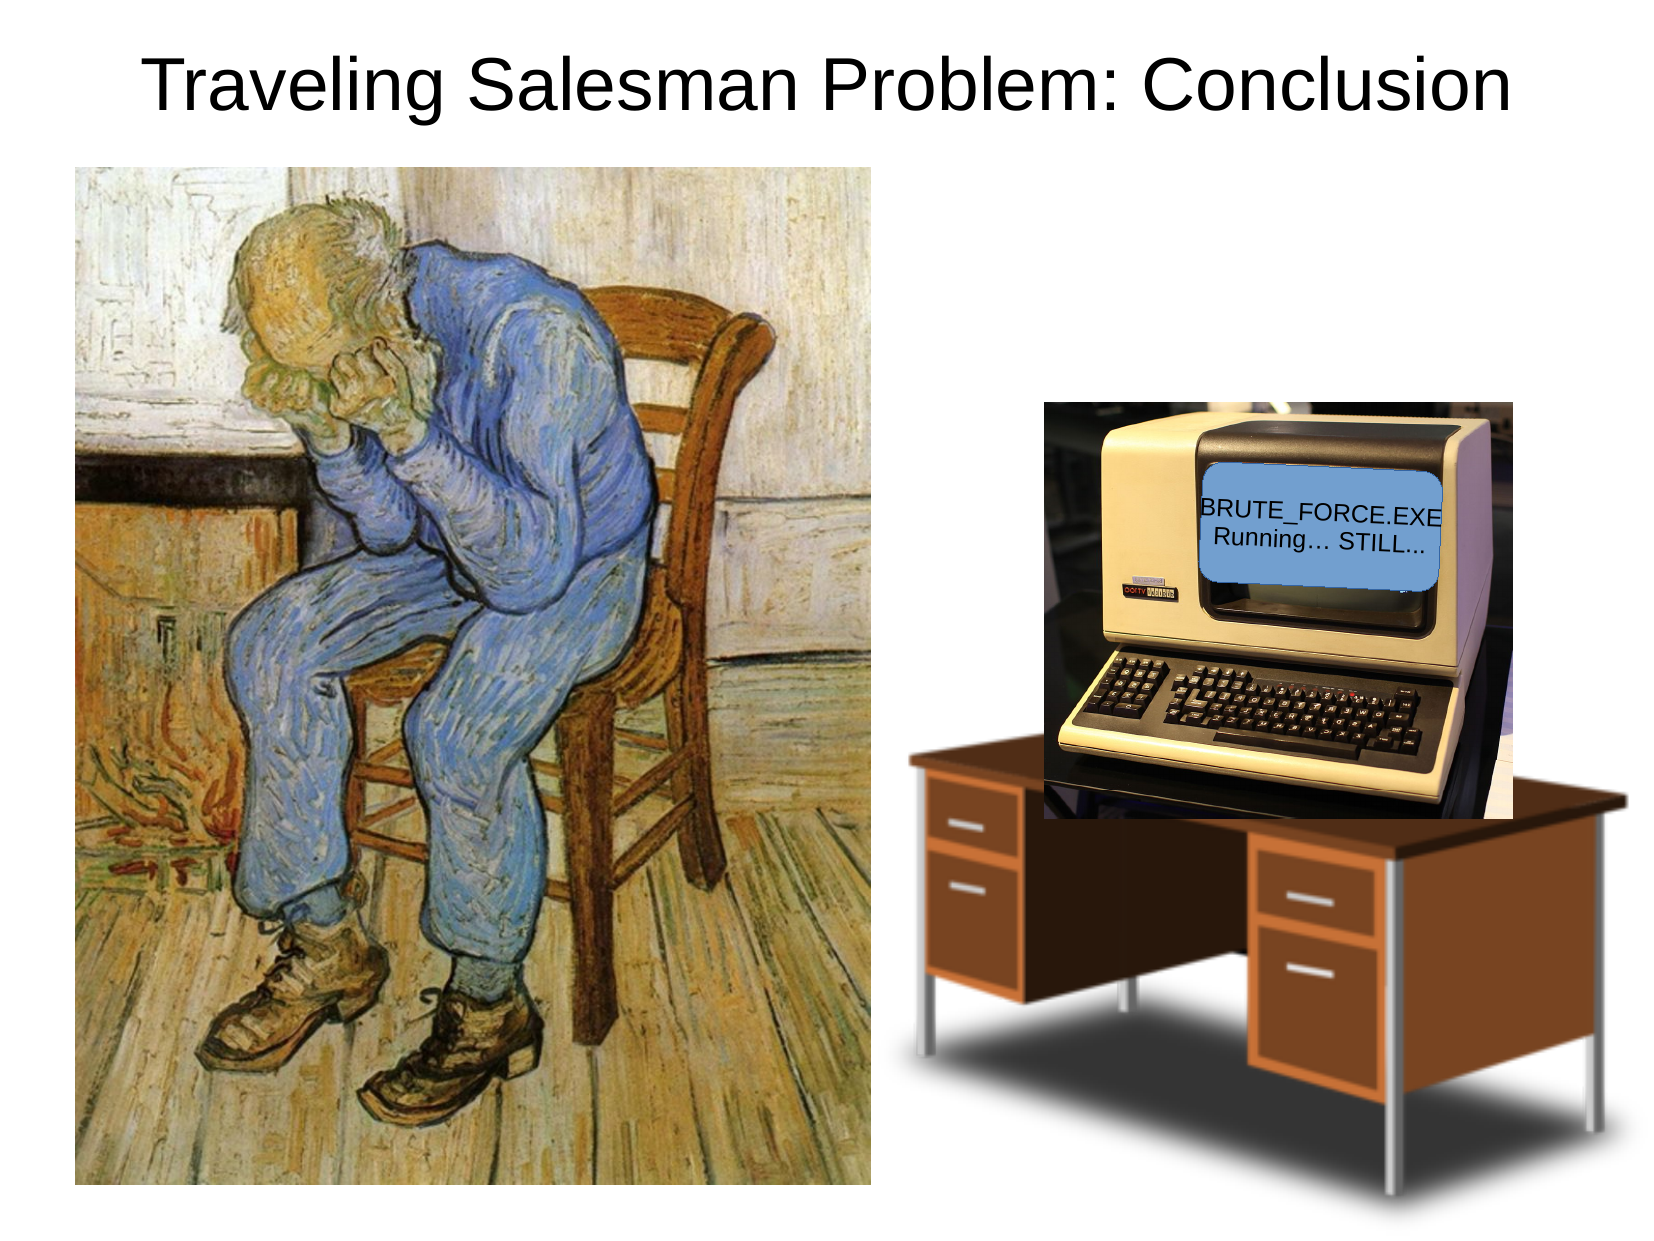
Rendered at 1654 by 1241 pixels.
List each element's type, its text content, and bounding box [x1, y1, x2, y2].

title Traveling Salesman Problem: Conclusion [82, 42, 1571, 127]
picture [75, 167, 1654, 1236]
text_box BRUTE_FORCE.EXE Running… STILL... [1198, 462, 1443, 592]
